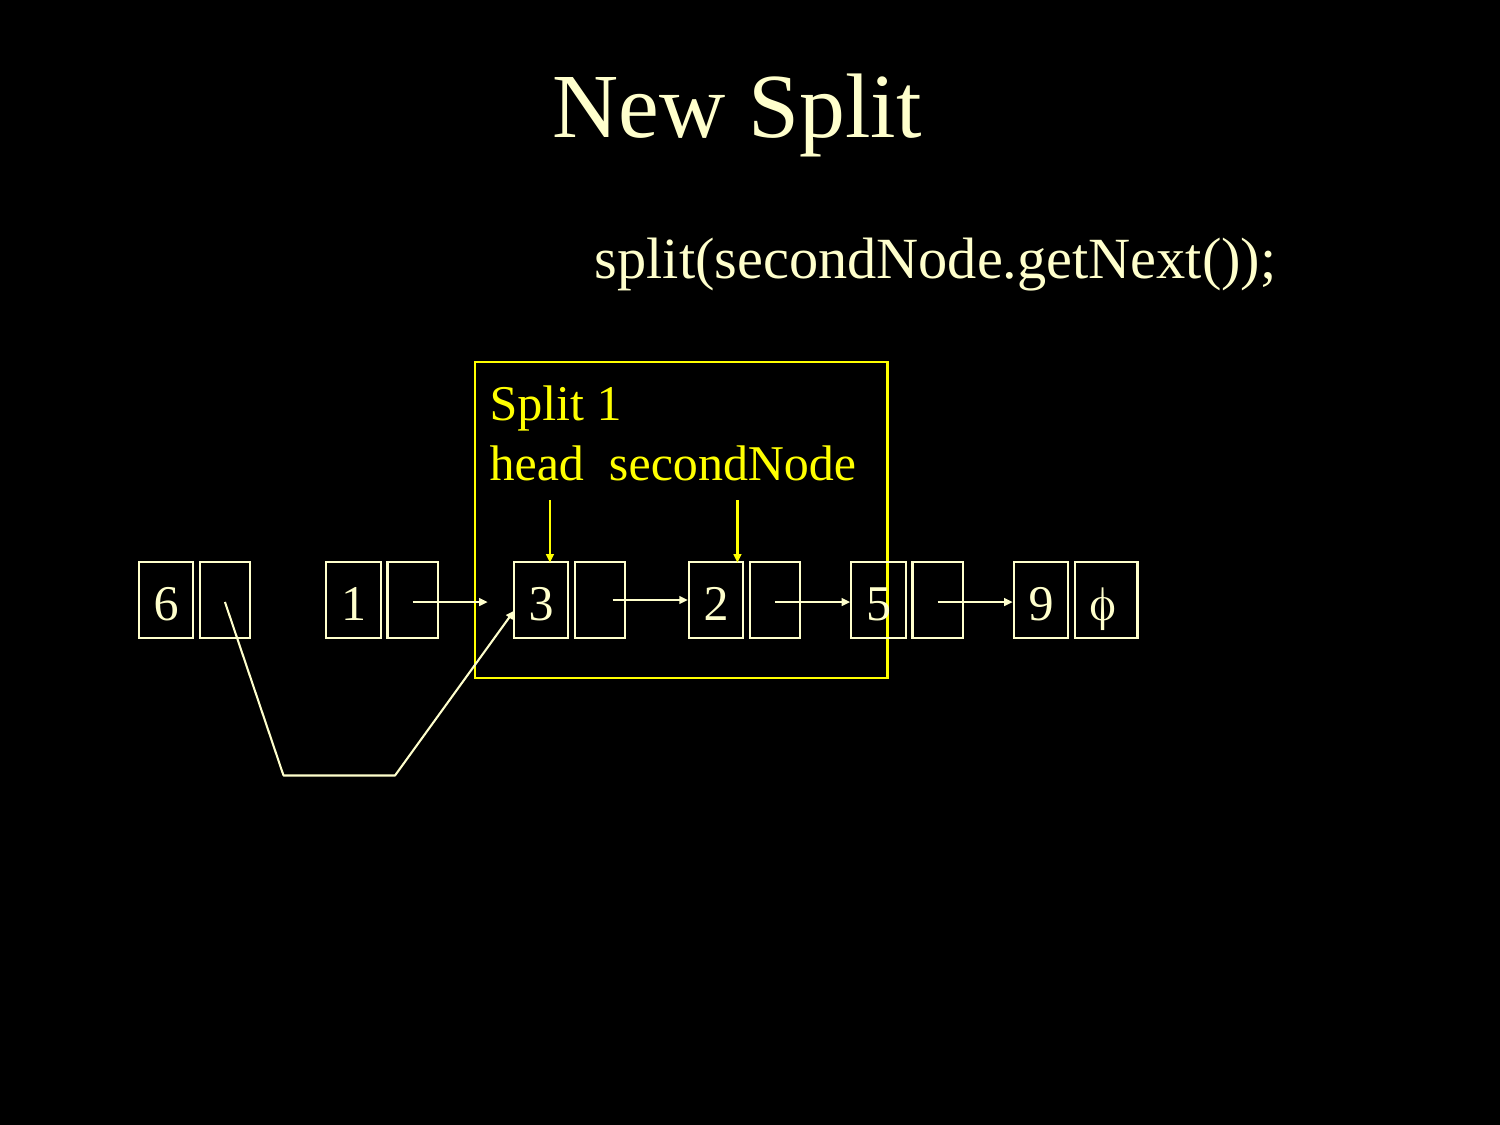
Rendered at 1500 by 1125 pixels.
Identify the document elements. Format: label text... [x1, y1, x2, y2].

title New Split [8, 47, 1467, 165]
text_box  [1074, 562, 1138, 638]
text_box 9 [1013, 562, 1069, 638]
text_box 6 [138, 562, 194, 638]
text_box 1 [326, 562, 381, 638]
text_box 5 [851, 562, 906, 638]
text_box split(secondNode.getNext()); [188, 212, 1307, 298]
text_box 3 [513, 562, 569, 638]
text_box 2 [688, 562, 744, 638]
text_box Split 1 head secondNode [474, 362, 888, 678]
